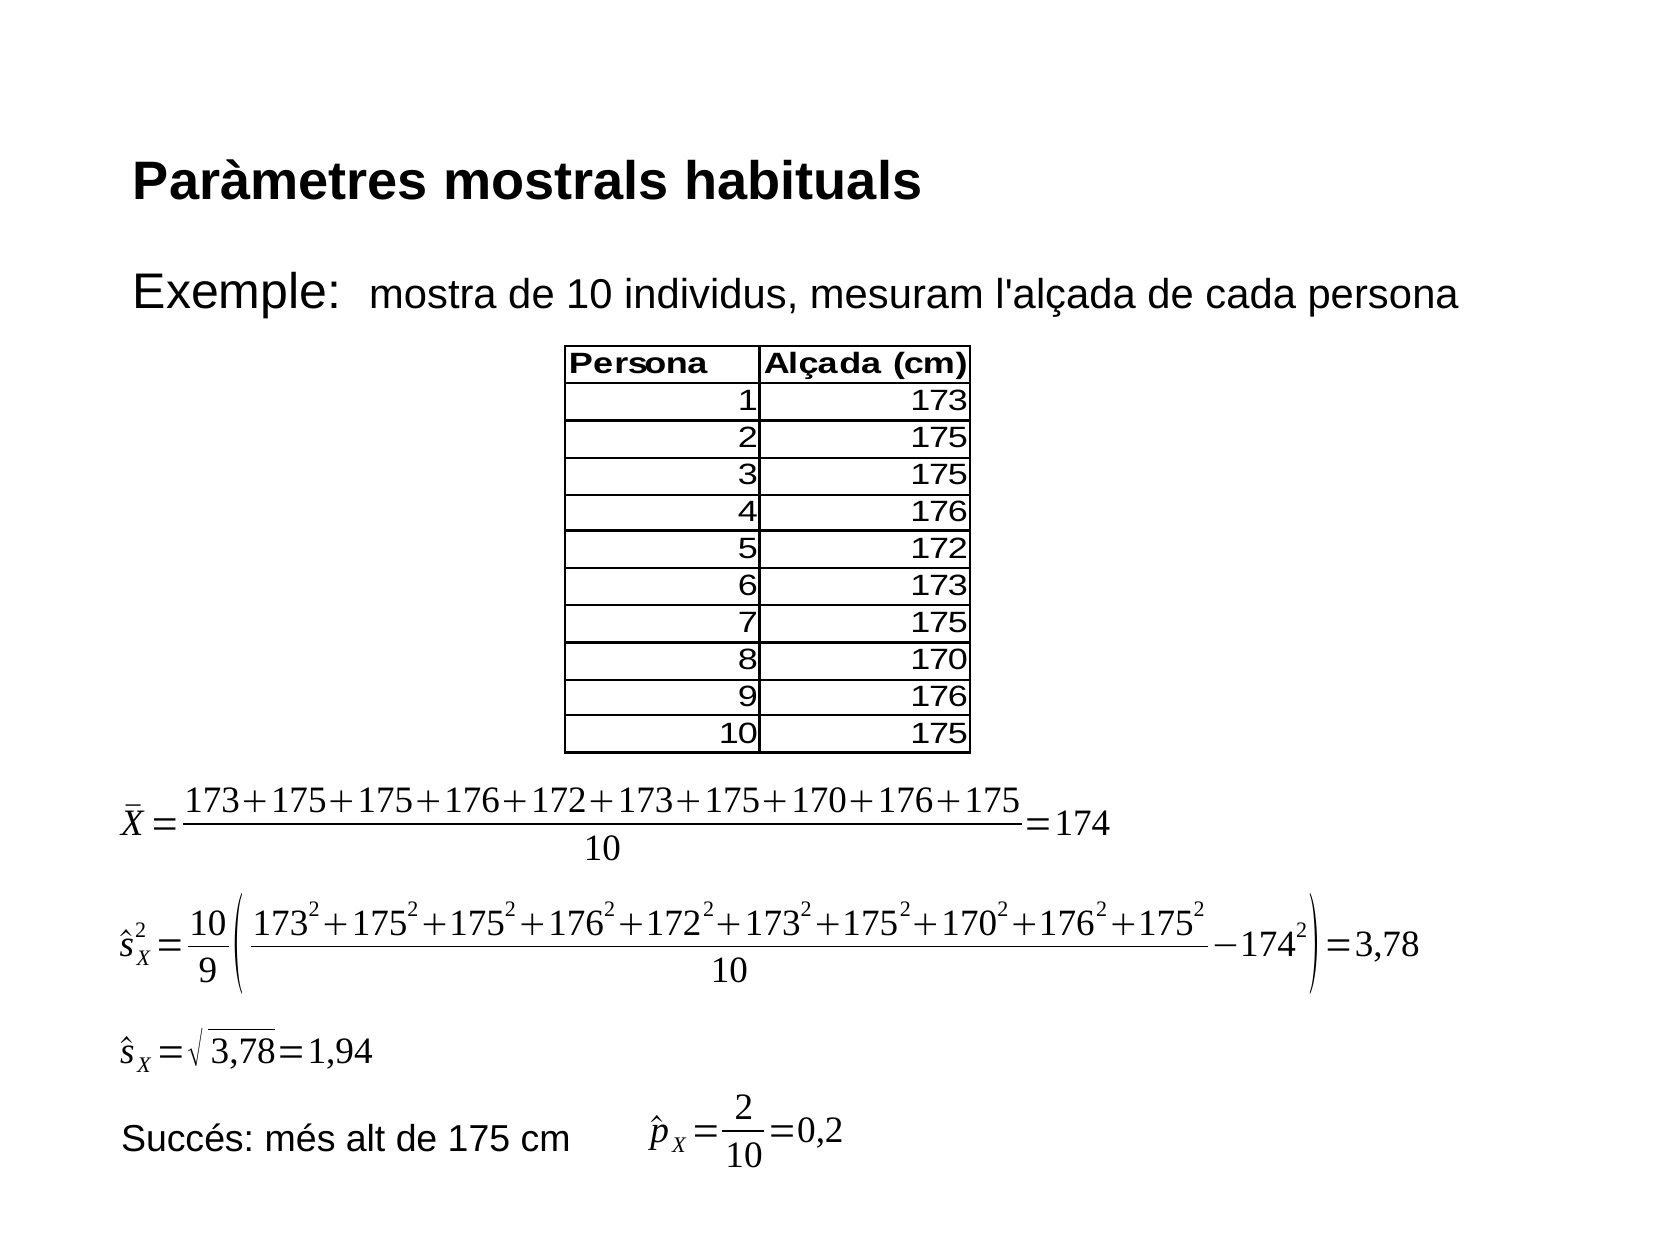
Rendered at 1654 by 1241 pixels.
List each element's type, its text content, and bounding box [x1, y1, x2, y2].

chart [637, 1086, 851, 1178]
chart [111, 891, 1425, 996]
chart [561, 343, 975, 756]
text_box Exemple: mostra de 10 individus, mesuram l'alçada de cada persona [118, 256, 1477, 561]
chart [112, 1027, 379, 1079]
chart [110, 779, 1116, 870]
text_box Succés: més alt de 175 cm [106, 1110, 637, 1168]
text_box Paràmetres mostrals habituals [118, 143, 1270, 220]
